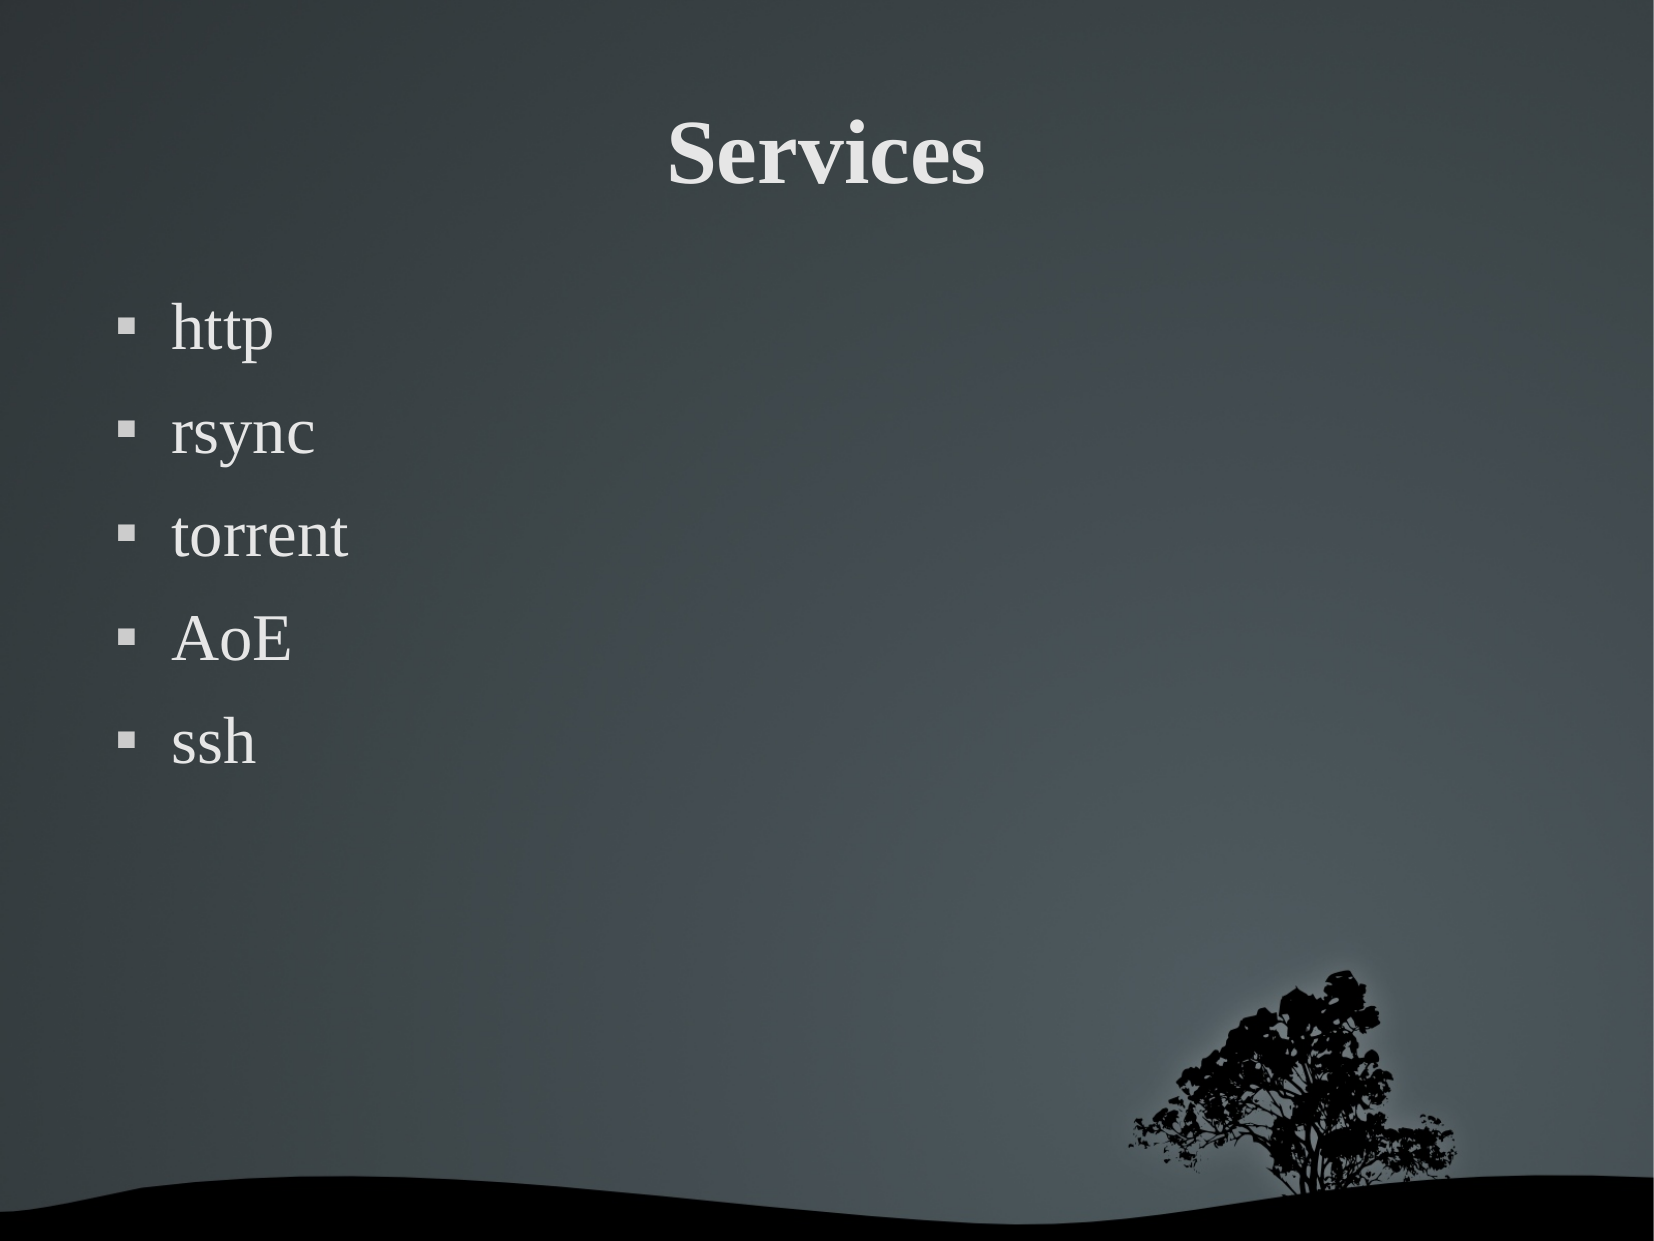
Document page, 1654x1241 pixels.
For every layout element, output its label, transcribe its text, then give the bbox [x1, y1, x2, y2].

picture [0, 0, 1654, 1241]
title Services [82, 49, 1571, 257]
list http rsync torrent AoE ssh [82, 290, 1571, 1094]
